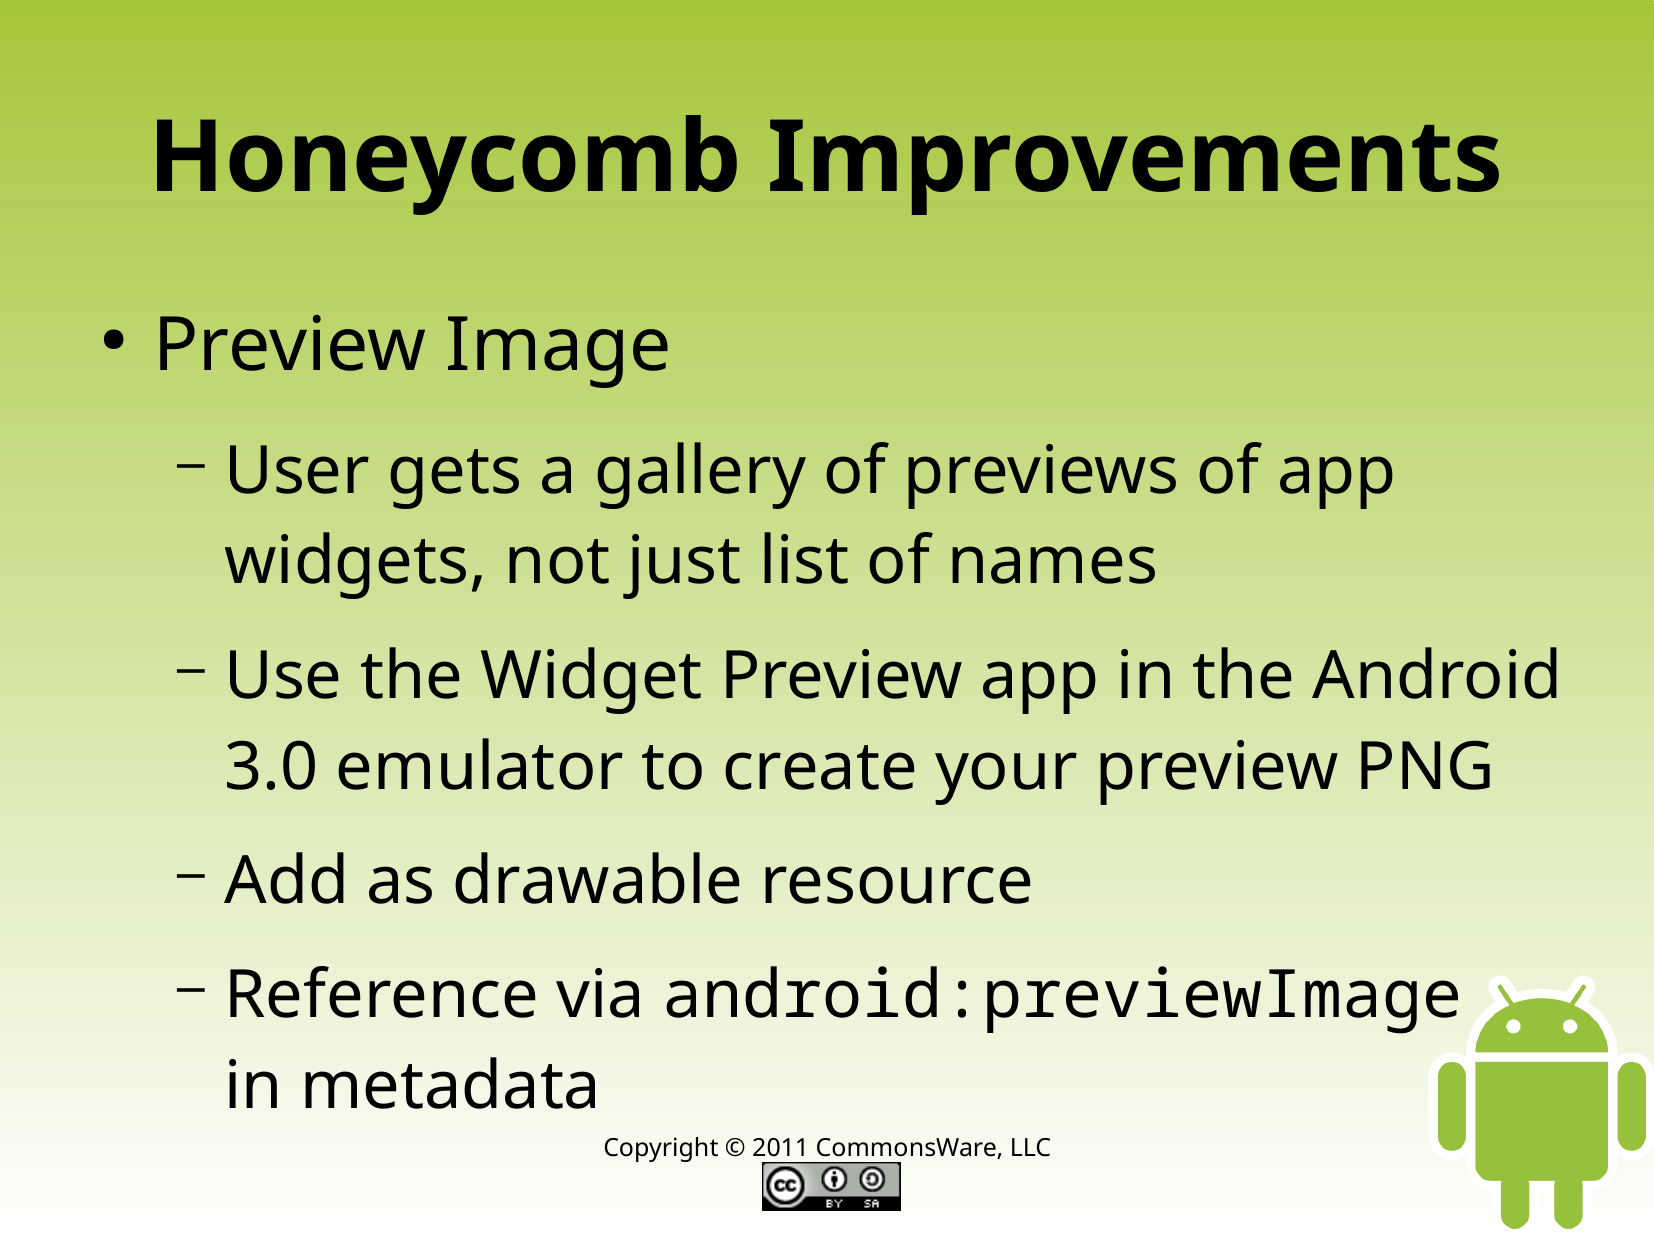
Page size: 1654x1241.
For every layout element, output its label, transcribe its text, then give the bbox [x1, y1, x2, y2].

title Honeycomb Improvements [82, 49, 1571, 257]
picture [1428, 975, 1654, 1238]
list Preview Image User gets a gallery of previews of app widgets, not just list of names Use the Widget Preview app in the Android 3.0 emulator to create your preview PNG Add as drawable resource Reference via android:previewImage in metadata [82, 290, 1571, 1109]
picture [762, 1162, 901, 1211]
